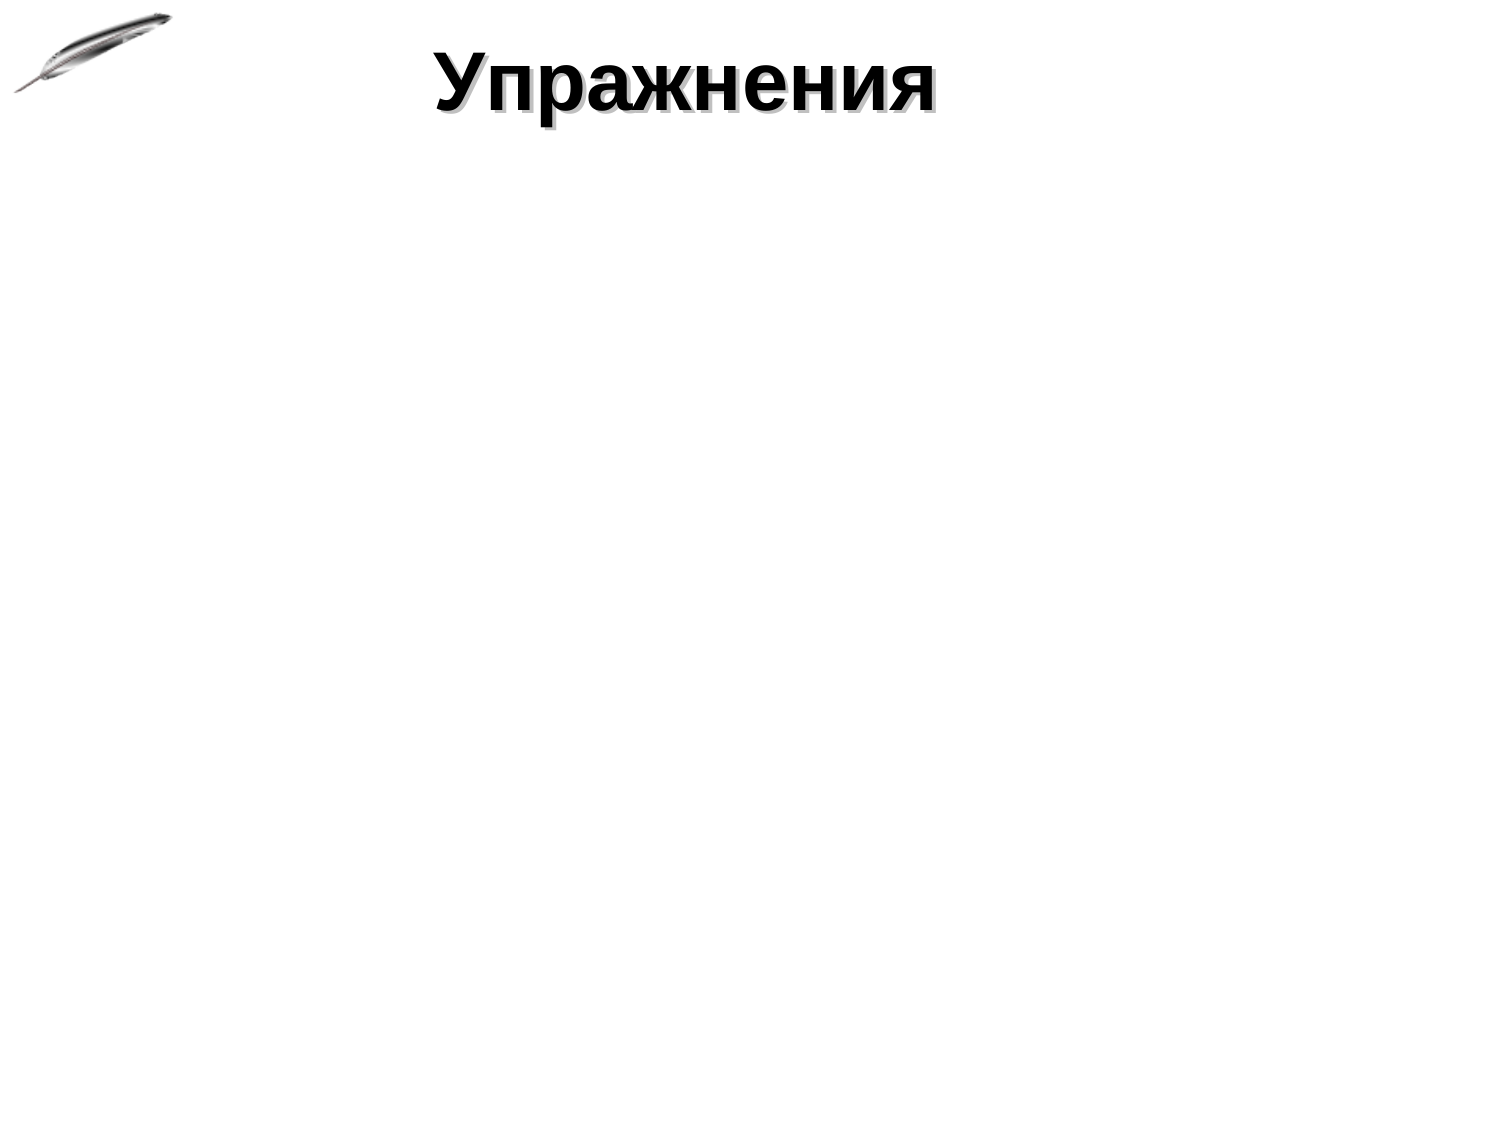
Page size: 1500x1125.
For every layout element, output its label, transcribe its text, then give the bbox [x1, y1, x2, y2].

title Упражнения [419, 11, 1459, 161]
picture [10, 11, 178, 95]
